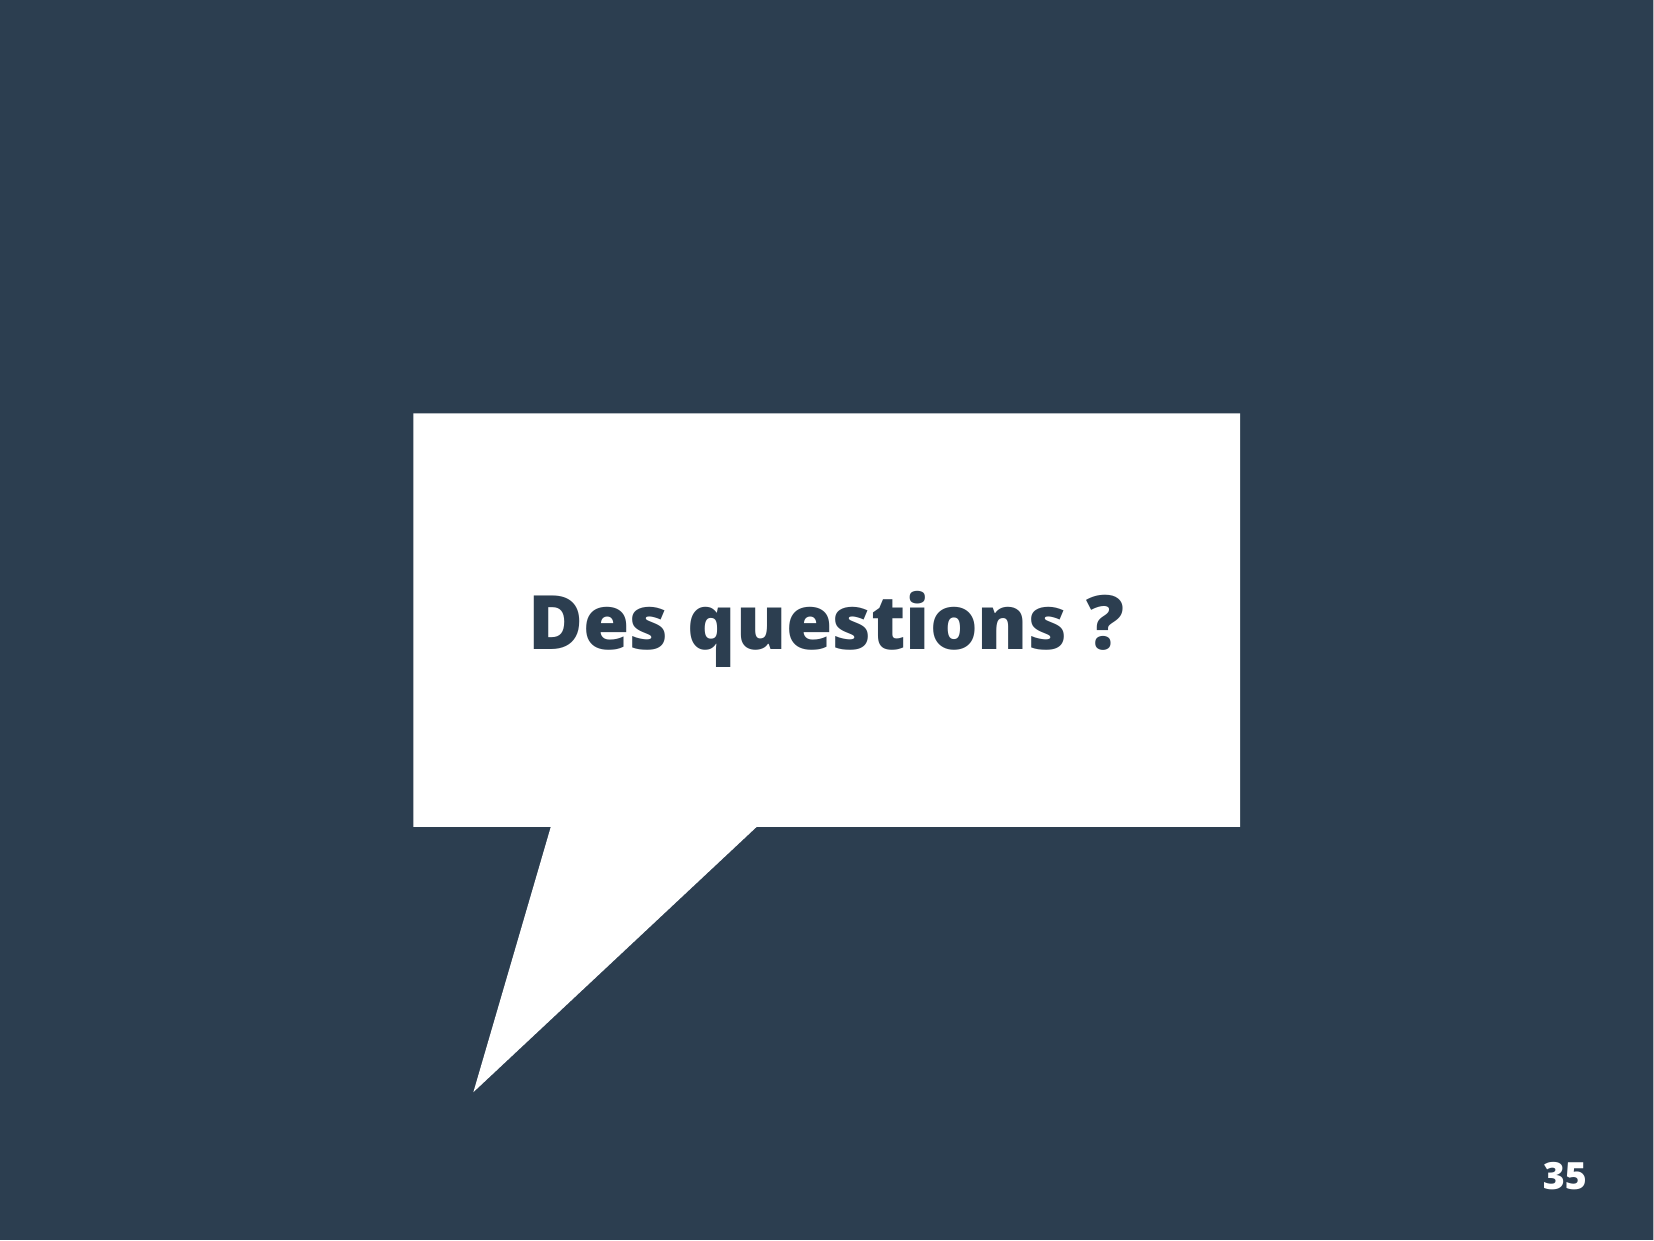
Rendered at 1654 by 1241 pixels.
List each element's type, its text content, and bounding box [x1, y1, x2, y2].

title Des questions ? [442, 442, 1211, 798]
